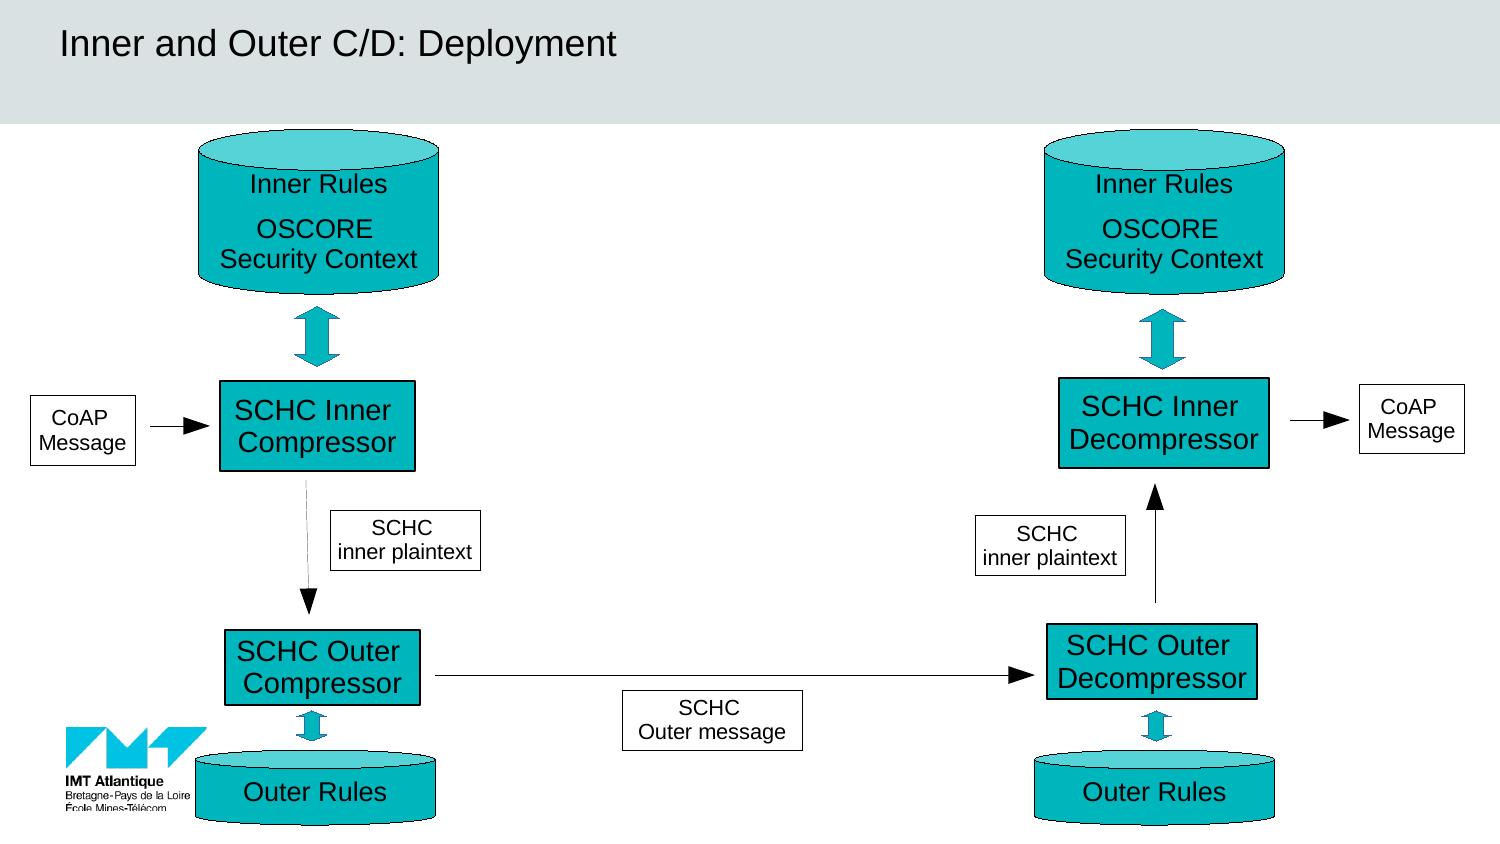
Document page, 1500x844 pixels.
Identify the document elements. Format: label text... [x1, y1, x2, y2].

text_box SCHC Outer Decompressor [1047, 624, 1258, 700]
text_box b'\x00' [195, 750, 436, 769]
text_box CoAP Message [30, 395, 136, 466]
text_box Outer Rules [195, 760, 436, 826]
text_box SCHC Inner Decompressor [1059, 378, 1270, 469]
text_box CoAP Message [1359, 384, 1465, 454]
text_box [1139, 309, 1186, 370]
text_box [294, 306, 340, 367]
text_box SCHC Outer message [622, 690, 803, 751]
table_cell equal [198, 129, 439, 171]
text_box Outer Rules [1034, 761, 1275, 826]
table_cell not-sent [1044, 129, 1285, 171]
text_box [296, 710, 327, 741]
text_box SCHC Outer Compressor [225, 630, 421, 706]
text_box Inner Rules OSCORE Security Context [1044, 151, 1285, 295]
text_box Inner and Outer C/D: Deployment [44, 15, 1306, 156]
text_box Inner Rules OSCORE Security Context [198, 151, 439, 295]
text_box [1141, 710, 1172, 742]
text_box SCHC Inner Compressor [219, 381, 415, 472]
text_box Inner Rule (Rule ID 0x00) [1034, 750, 1275, 769]
text_box SCHC inner plaintext [975, 515, 1126, 576]
text_box SCHC inner plaintext [330, 510, 481, 571]
